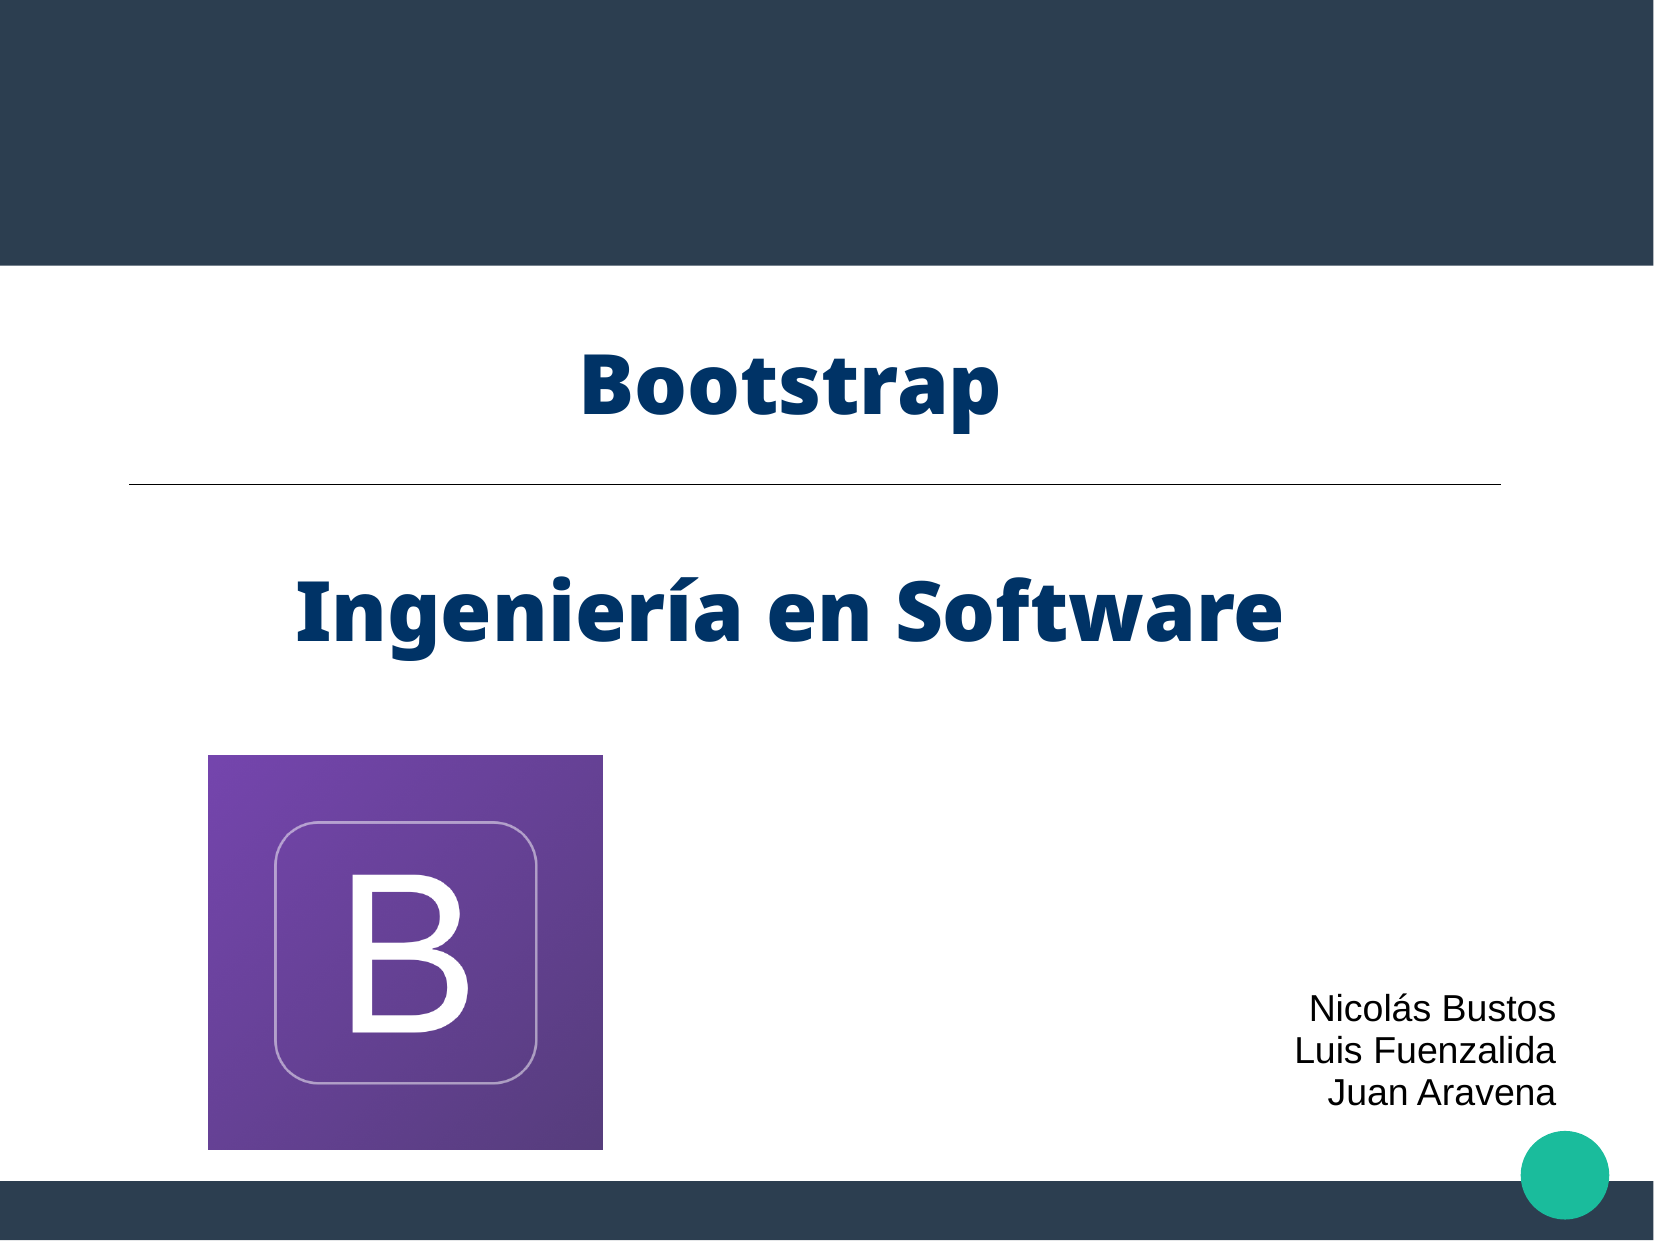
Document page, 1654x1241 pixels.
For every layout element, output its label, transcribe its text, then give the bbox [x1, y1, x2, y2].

text_box Nicolás Bustos Luis Fuenzalida Juan Aravena [885, 980, 1571, 1122]
title Bootstrap Ingeniería en Software [295, 248, 1654, 745]
picture [208, 755, 603, 1150]
